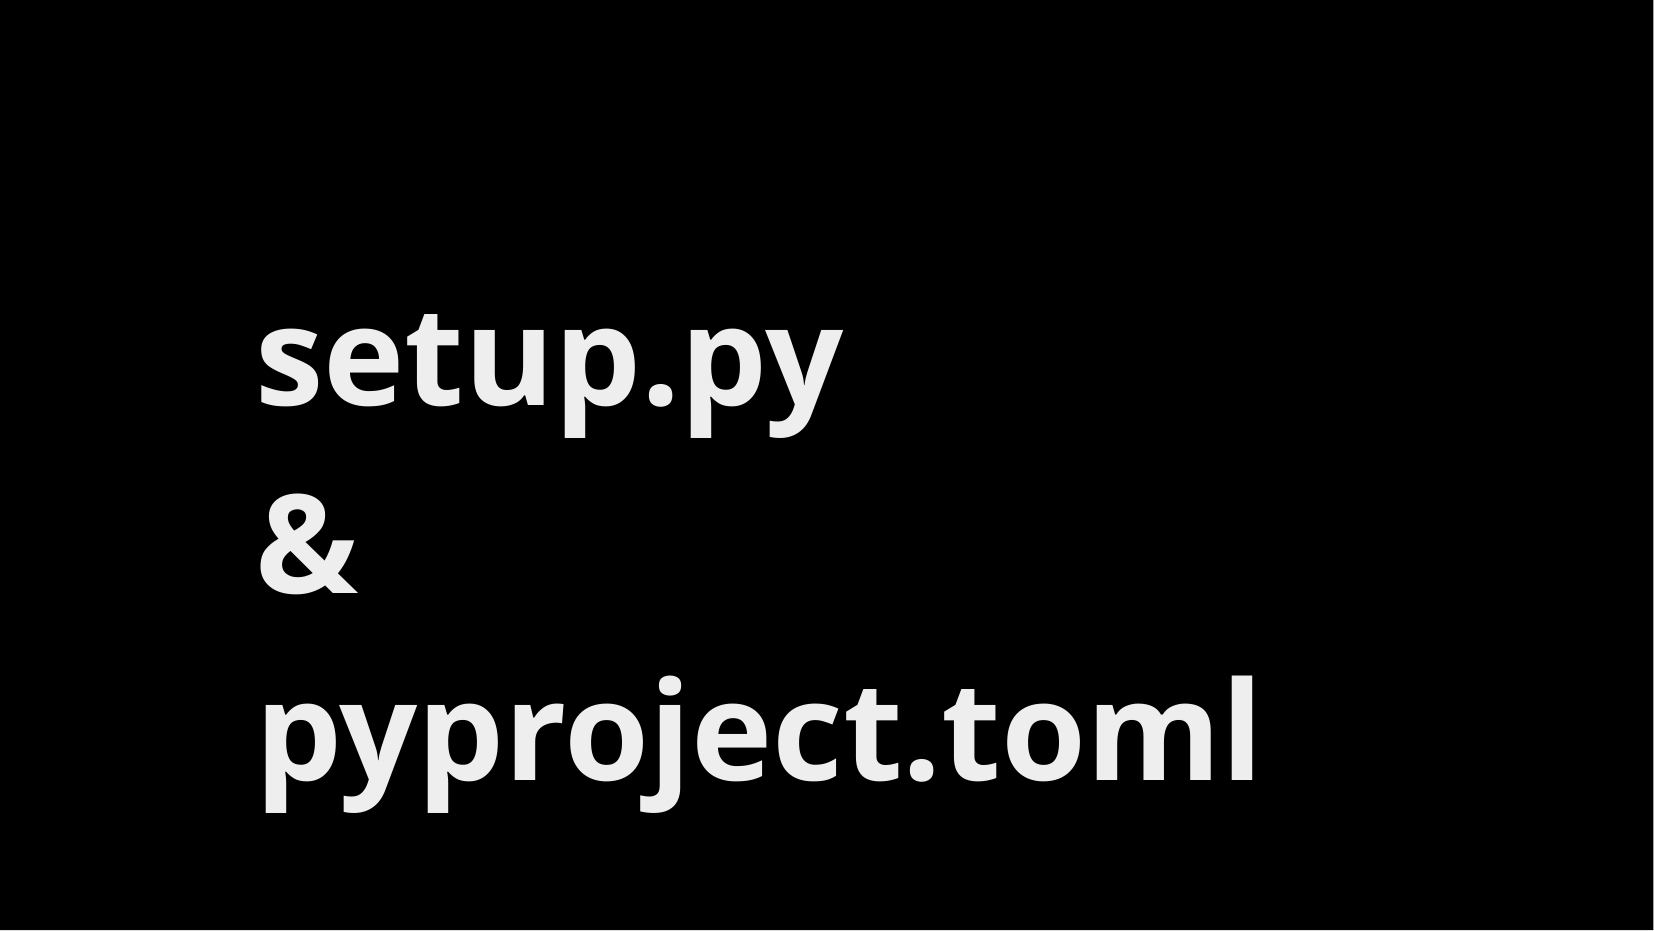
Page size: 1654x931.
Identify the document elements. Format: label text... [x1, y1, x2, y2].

text_box [0, 0, 1654, 931]
text_box setup.py & pyproject.toml [240, 251, 1449, 679]
